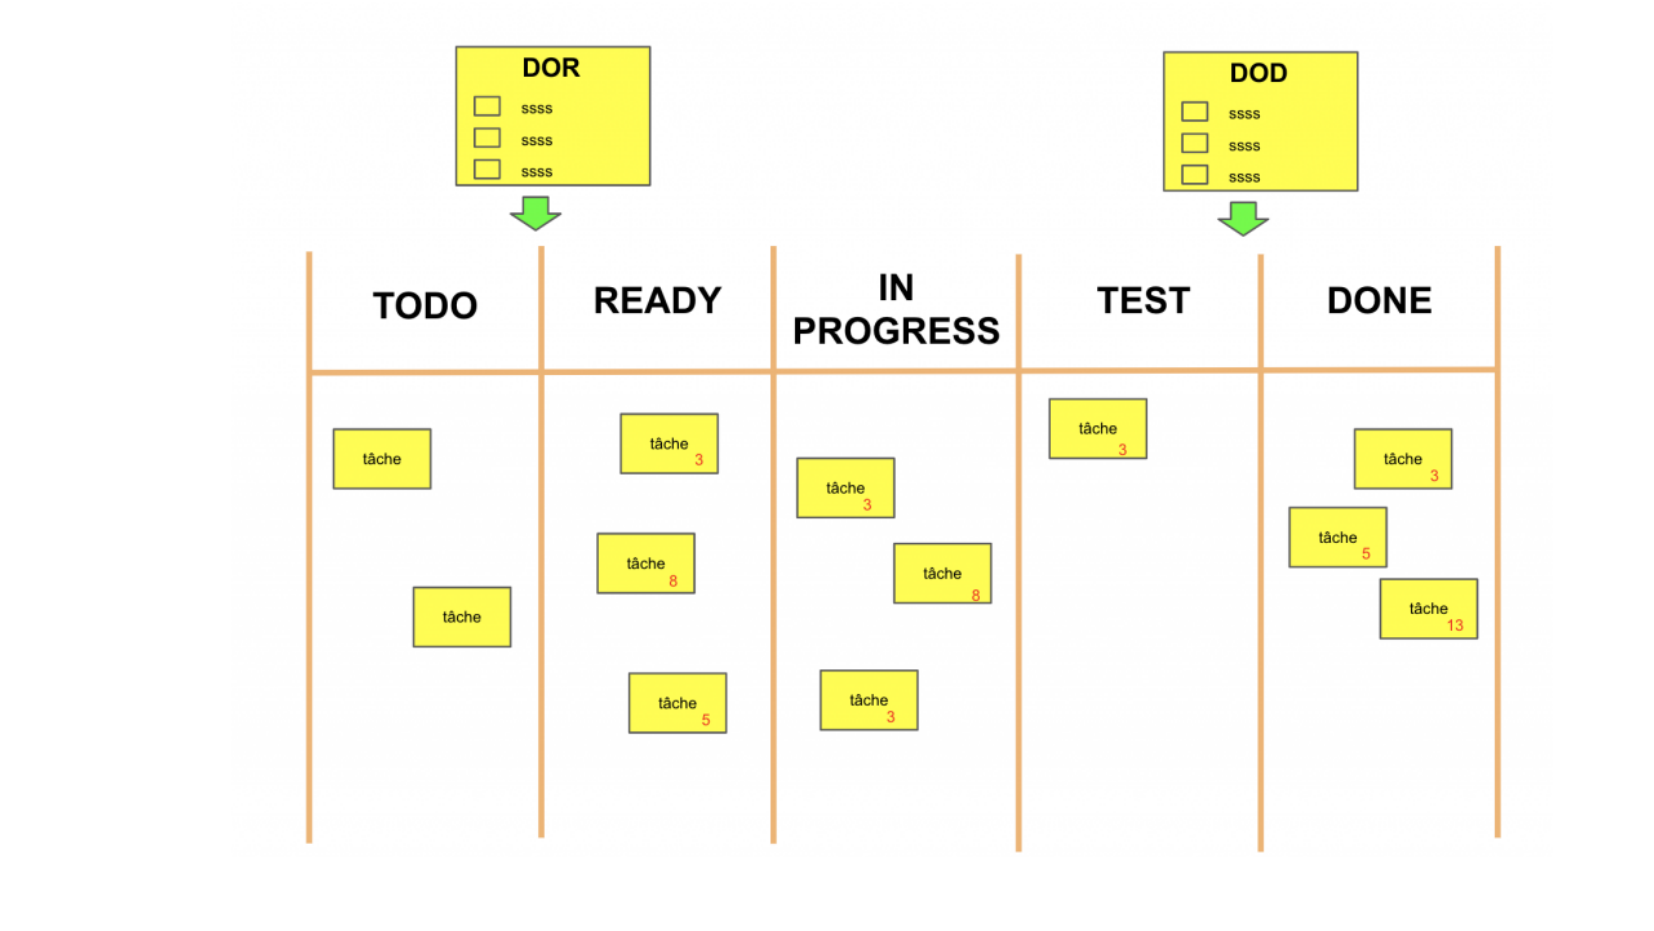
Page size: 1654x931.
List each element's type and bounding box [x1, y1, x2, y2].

picture [231, 2, 1553, 857]
